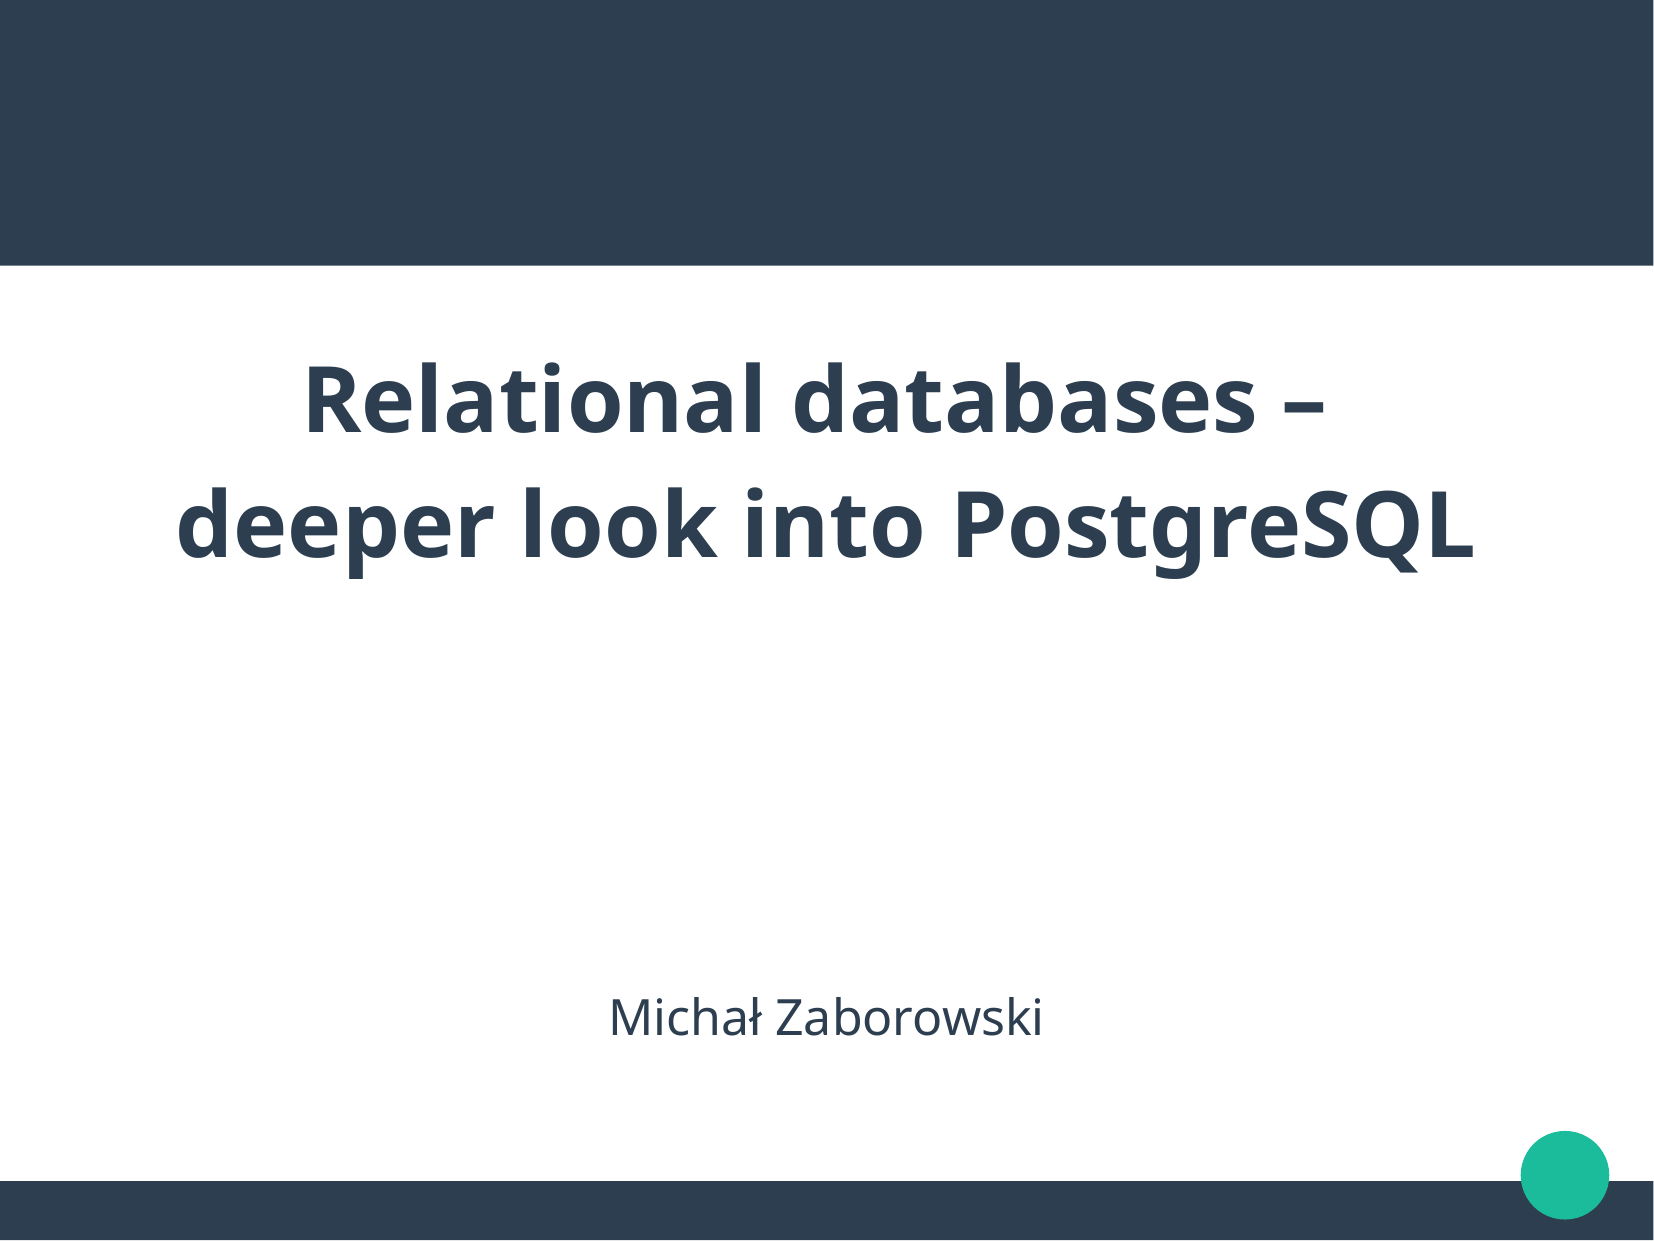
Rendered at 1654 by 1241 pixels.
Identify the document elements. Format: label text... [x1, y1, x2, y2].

subtitle Relational databases – deeper look into PostgreSQL Michał Zaborowski [59, 324, 1595, 1152]
